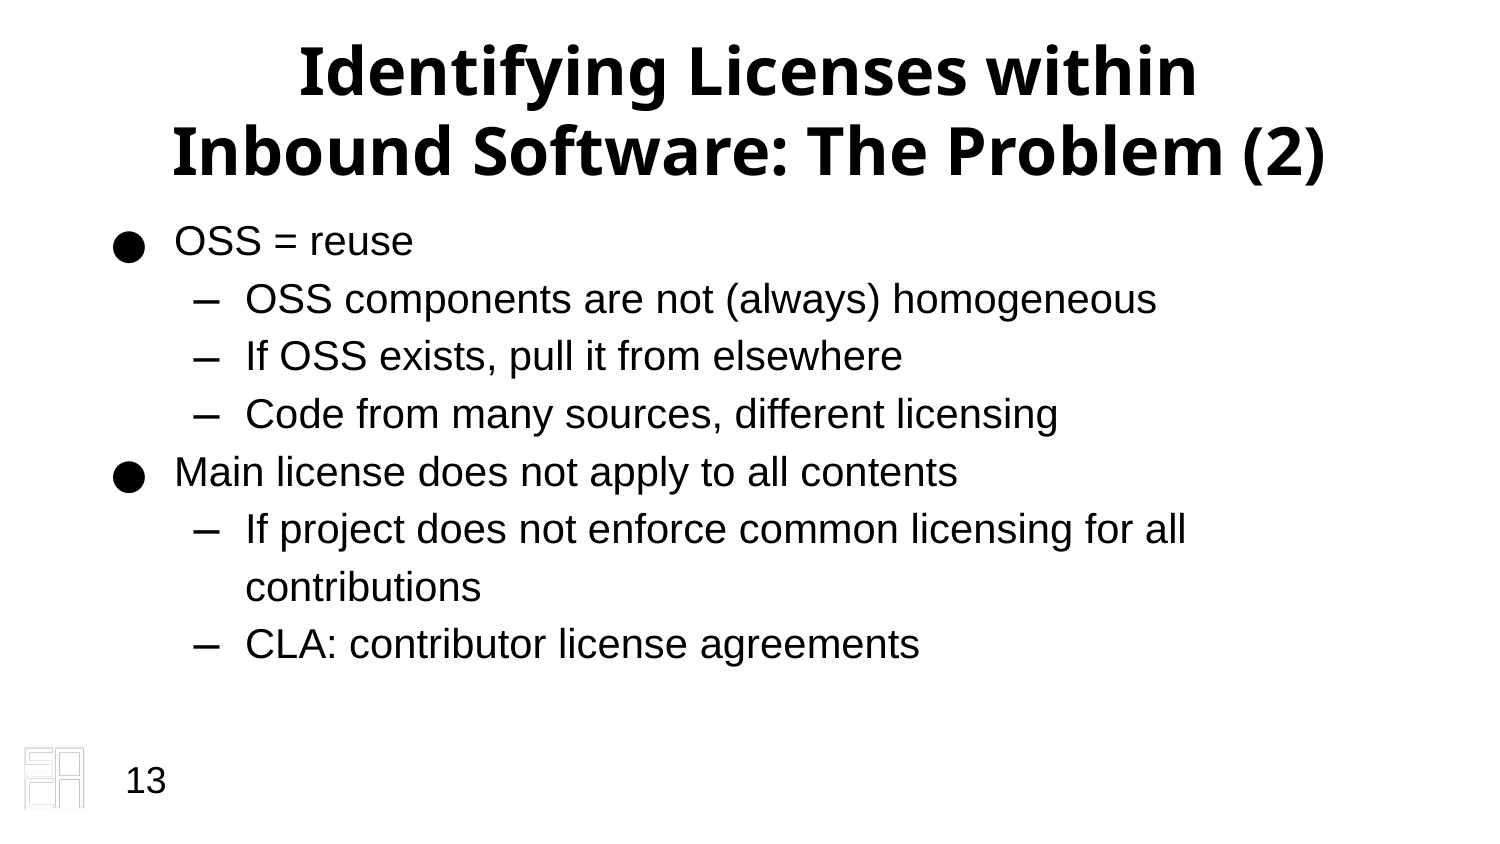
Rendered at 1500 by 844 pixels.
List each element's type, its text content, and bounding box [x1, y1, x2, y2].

picture [23, 746, 86, 811]
text_box Identifying Licenses within Inbound Software: The Problem (2) [74, 59, 1425, 190]
text_box OSS = reuse OSS components are not (always) homogeneous If OSS exists, pull it from elsewhere Code from many sources, different licensing Main license does not apply to all contents If project does not enforce common licensing for all contributions CLA: contributor license agreements [88, 199, 1447, 753]
